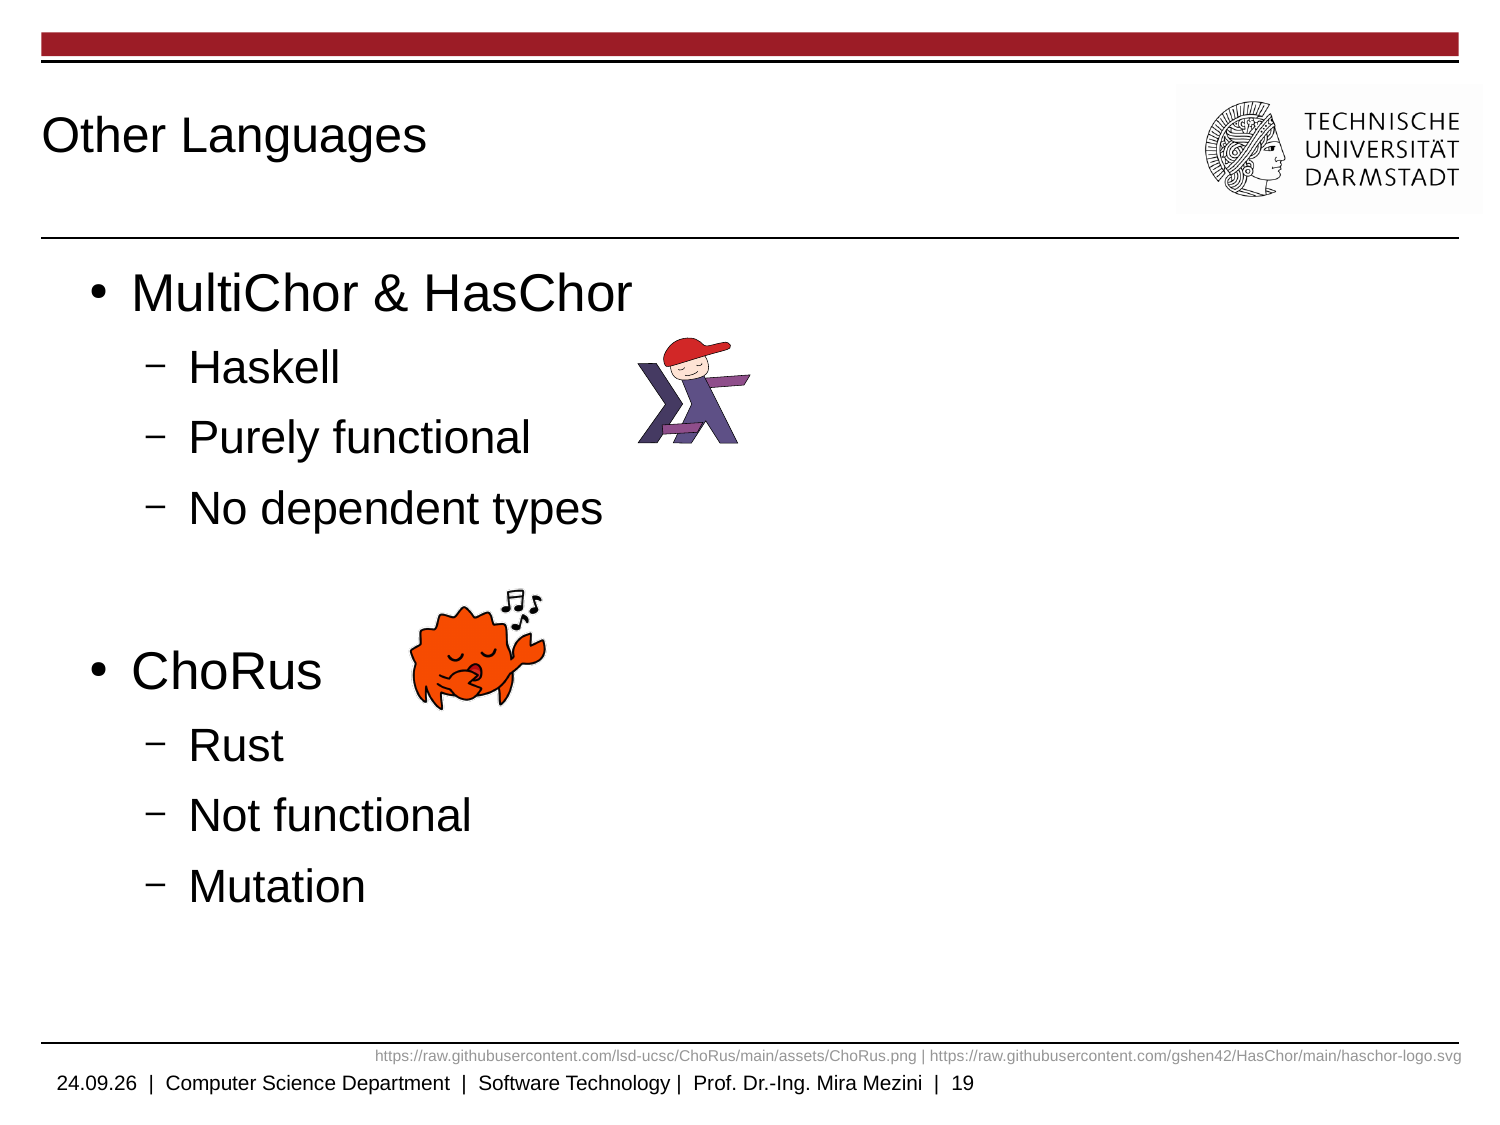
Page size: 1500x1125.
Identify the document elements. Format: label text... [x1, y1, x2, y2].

title Other Languages [41, 60, 1131, 211]
text_box https://raw.githubusercontent.com/lsd-ucsc/ChoRus/main/assets/ChoRus.png | https://raw.githubusercontent.com/gshen42/HasChor/main/haschor-logo.svg [360, 1039, 1500, 1090]
picture [398, 575, 550, 727]
list MultiChor & HasChor Haskell Purely functional No dependent types ChoRus Rust Not functional Mutation [75, 263, 1425, 916]
picture [631, 330, 754, 453]
